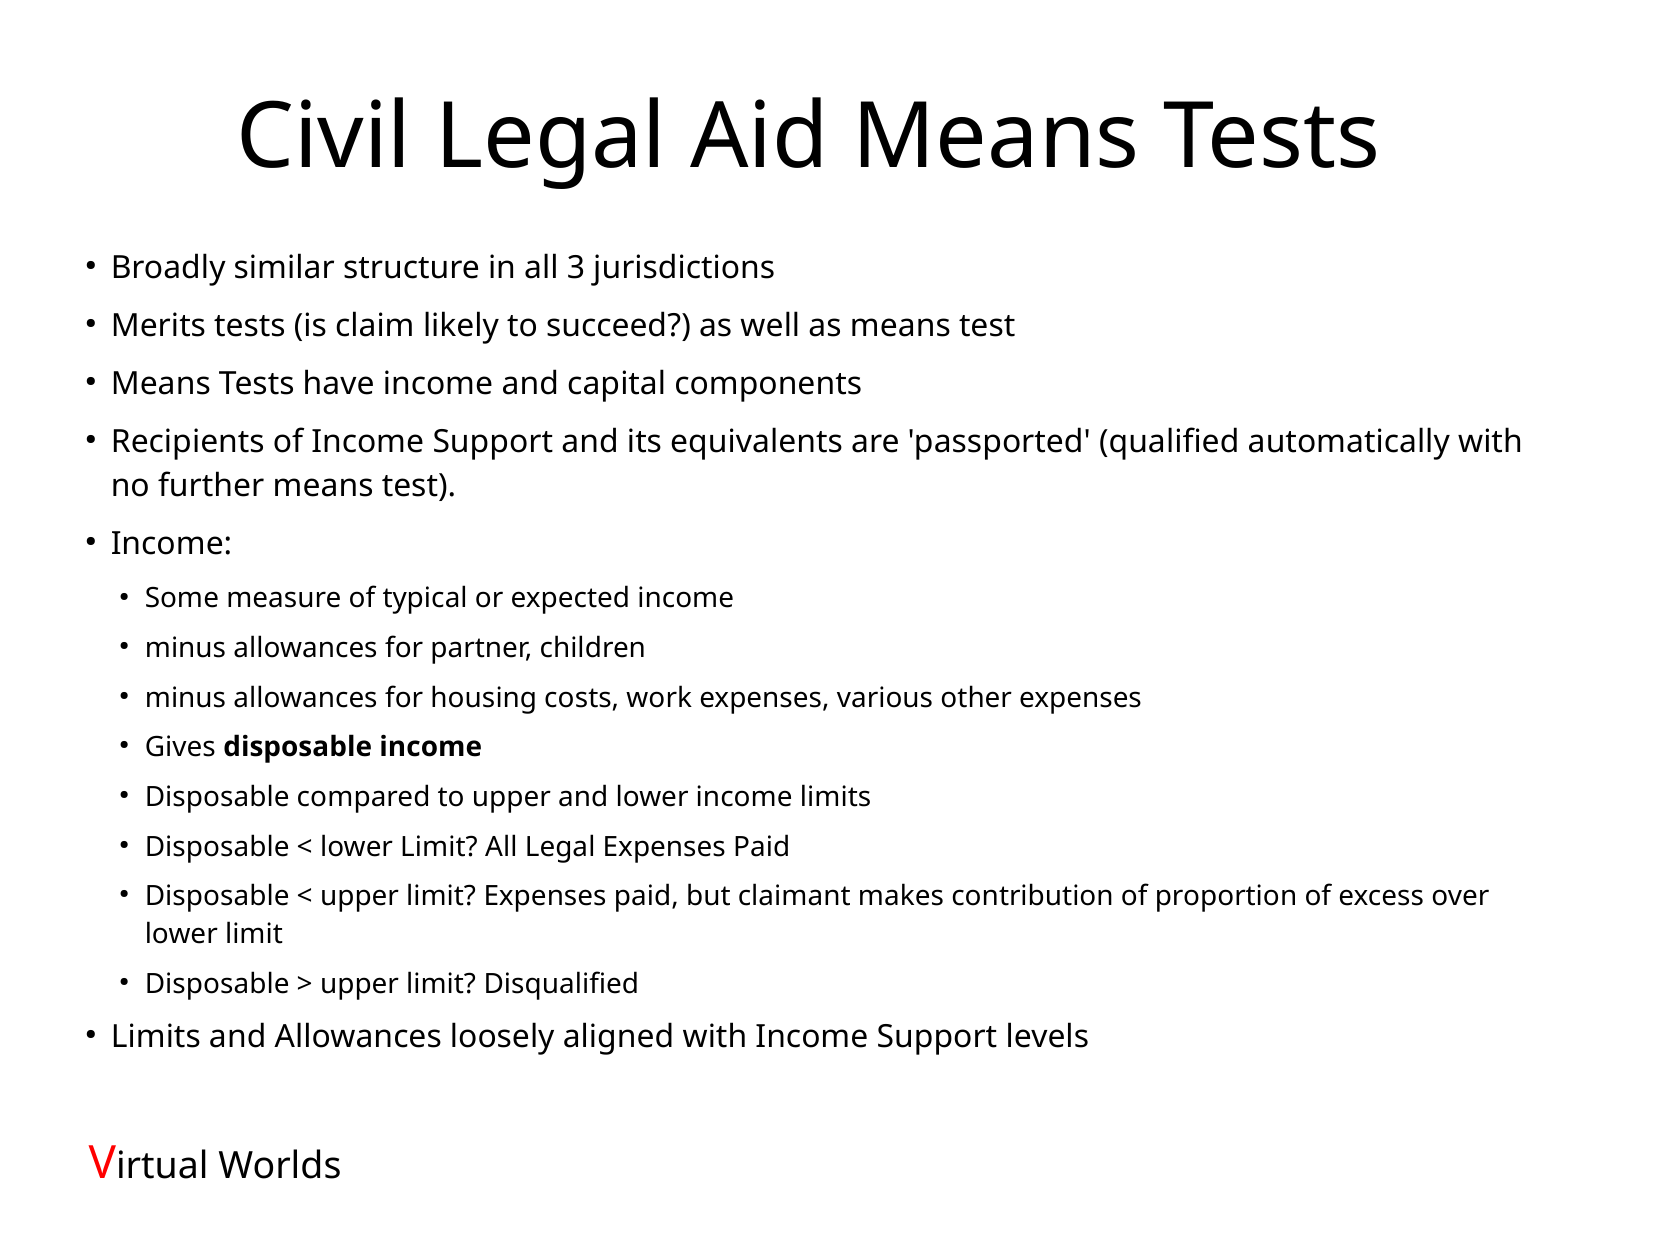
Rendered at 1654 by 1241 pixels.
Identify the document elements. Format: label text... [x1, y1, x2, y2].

title Civil Legal Aid Means Tests [82, 56, 1536, 207]
list Broadly similar structure in all 3 jurisdictions Merits tests (is claim likely to succeed?) as well as means test Means Tests have income and capital components Recipients of Income Support and its equivalents are 'passported' (qualified automatically with no further means test). Income: Some measure of typical or expected income minus allowances for partner, children minus allowances for housing costs, work expenses, various other expenses Gives disposable income Disposable compared to upper and lower income limits Disposable < lower Limit? All Legal Expenses Paid Disposable < upper limit? Expenses paid, but claimant makes contribution of proportion of excess over lower limit Disposable > upper limit? Disqualified Limits and Allowances loosely aligned with Income Support levels [76, 244, 1565, 1063]
